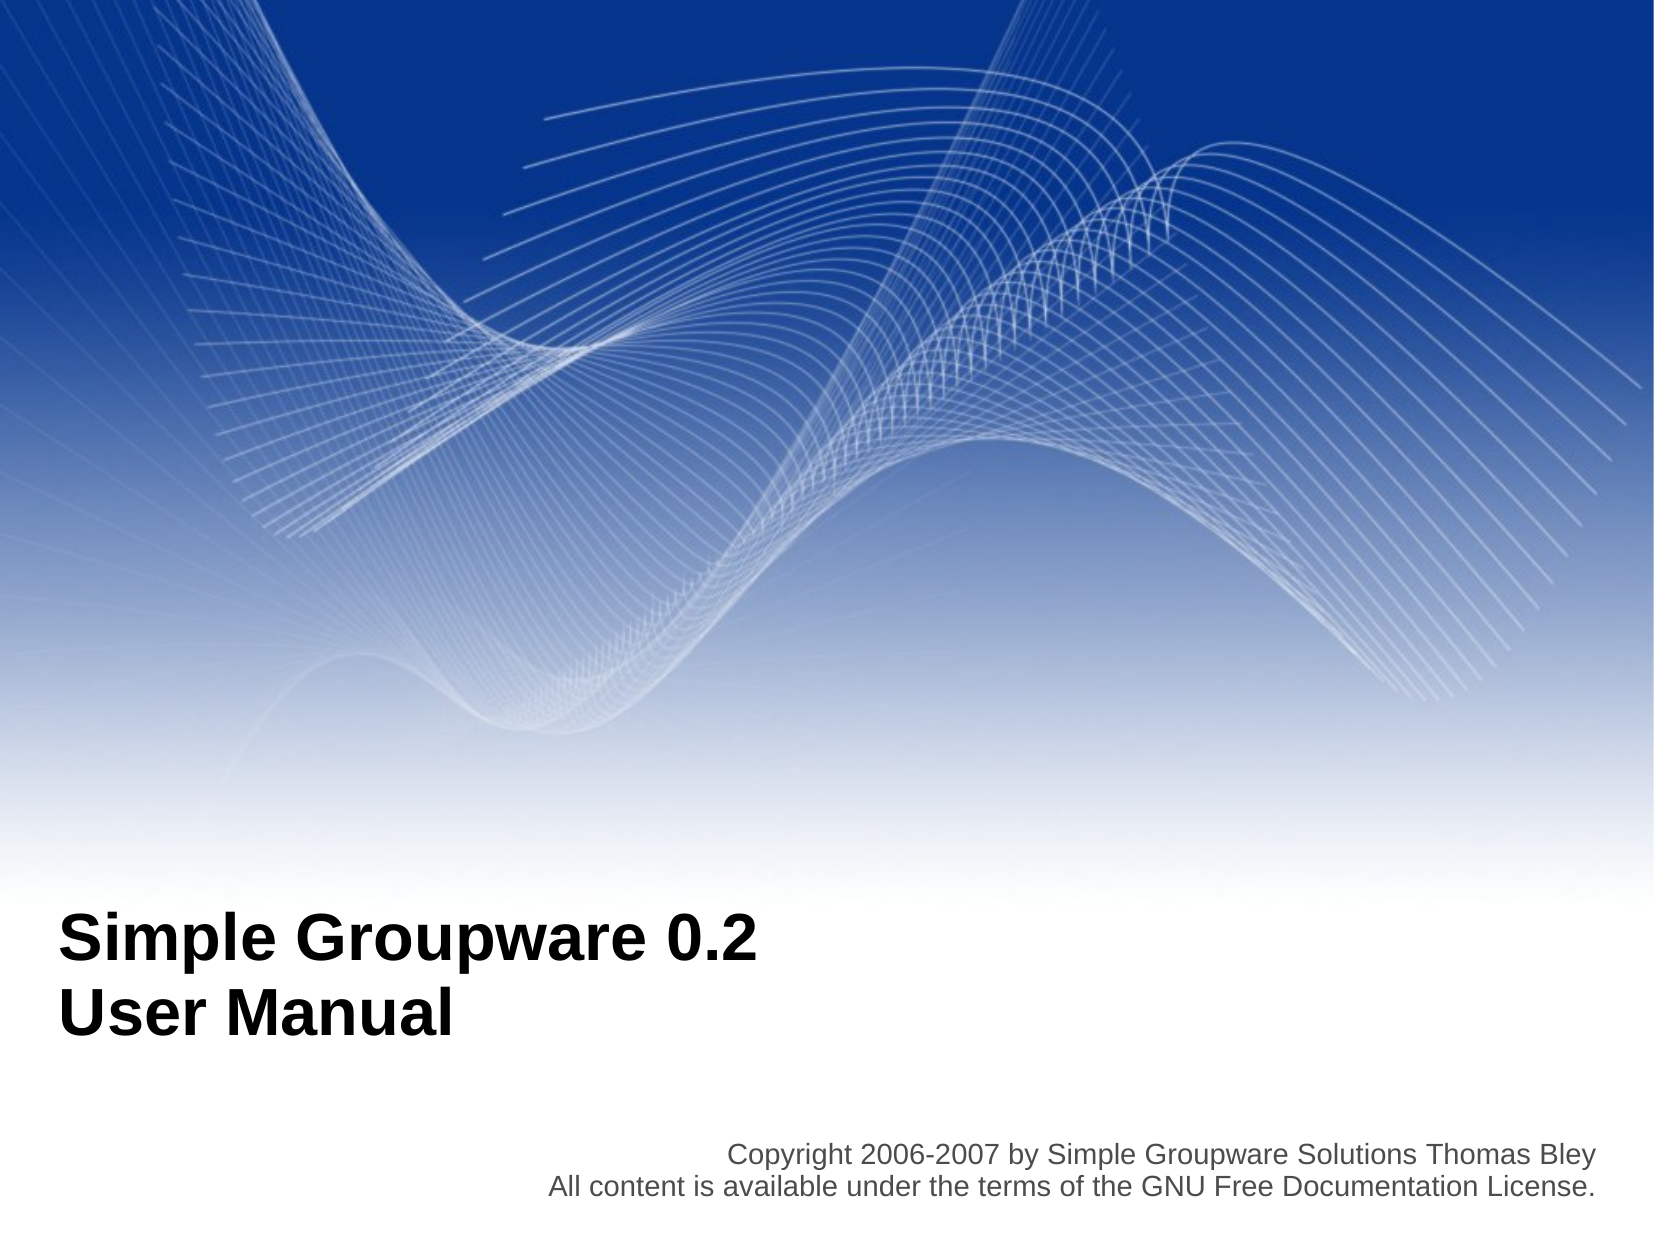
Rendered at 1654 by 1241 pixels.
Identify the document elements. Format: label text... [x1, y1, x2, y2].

picture [0, 0, 1654, 1241]
title Simple Groupware 0.2 User Manual [59, 893, 1034, 1056]
